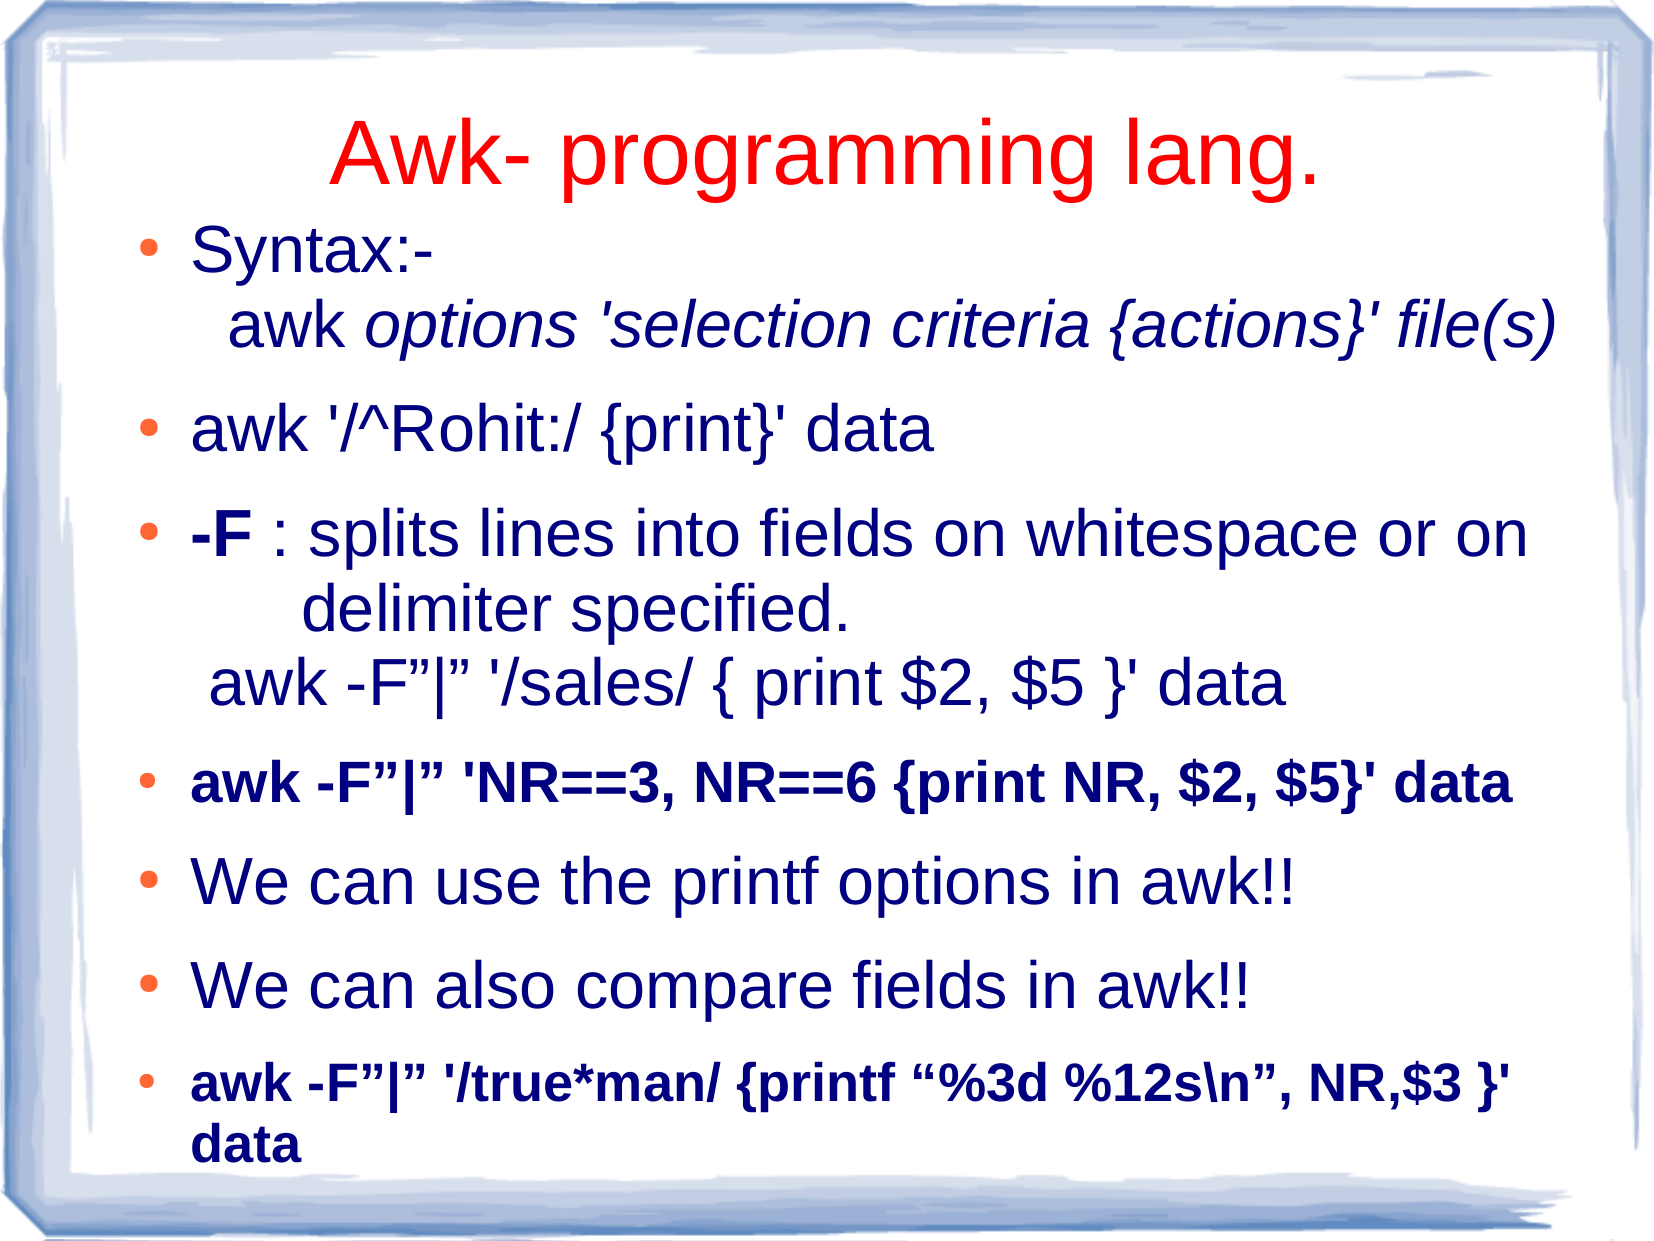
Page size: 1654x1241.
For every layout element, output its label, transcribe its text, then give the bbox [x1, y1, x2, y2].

list Syntax:- awk options 'selection criteria {actions}' file(s) awk '/^Rohit:/ {print}' data -F : splits lines into fields on whitespace or on delimiter specified. awk -F”|” '/sales/ { print $2, $5 }' data awk -F”|” 'NR==3, NR==6 {print NR, $2, $5}' data We can use the printf options in awk!! We can also compare fields in awk!! awk -F”|” '/true*man/ {printf “%3d %12s\n”, NR,$3 }' data [119, 212, 1573, 1174]
picture [0, 0, 1654, 1241]
title Awk- programming lang. [82, 56, 1571, 250]
